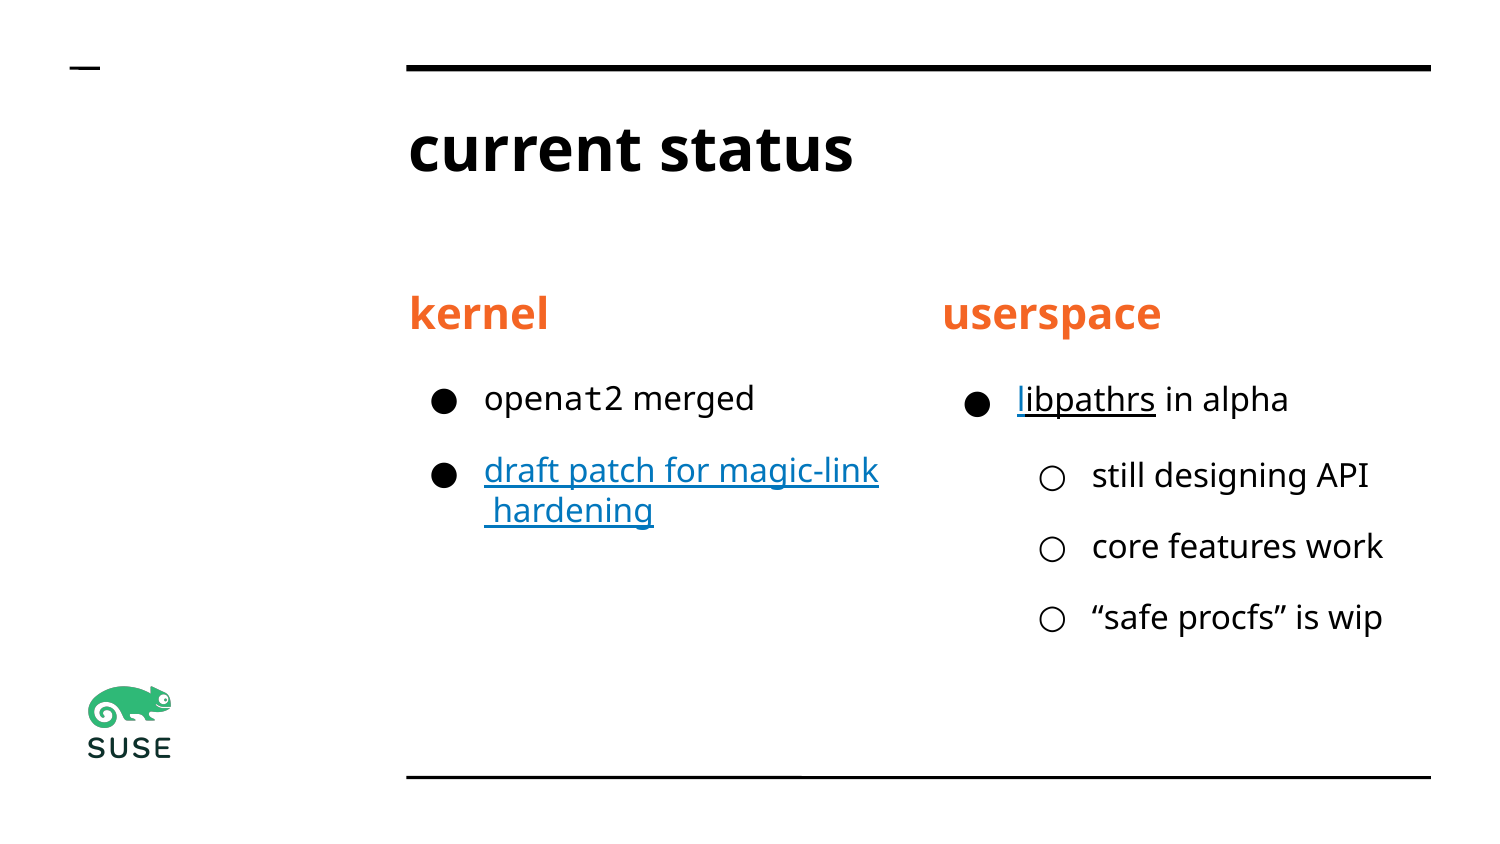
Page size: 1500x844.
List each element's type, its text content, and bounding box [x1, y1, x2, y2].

title current status [393, 94, 1431, 199]
picture [69, 667, 190, 778]
list kernel openat2 merged draft patch for magic-link hardening [393, 262, 898, 756]
list userspace libpathrs in alpha still designing API core features work “safe procfs” is wip [926, 262, 1431, 756]
